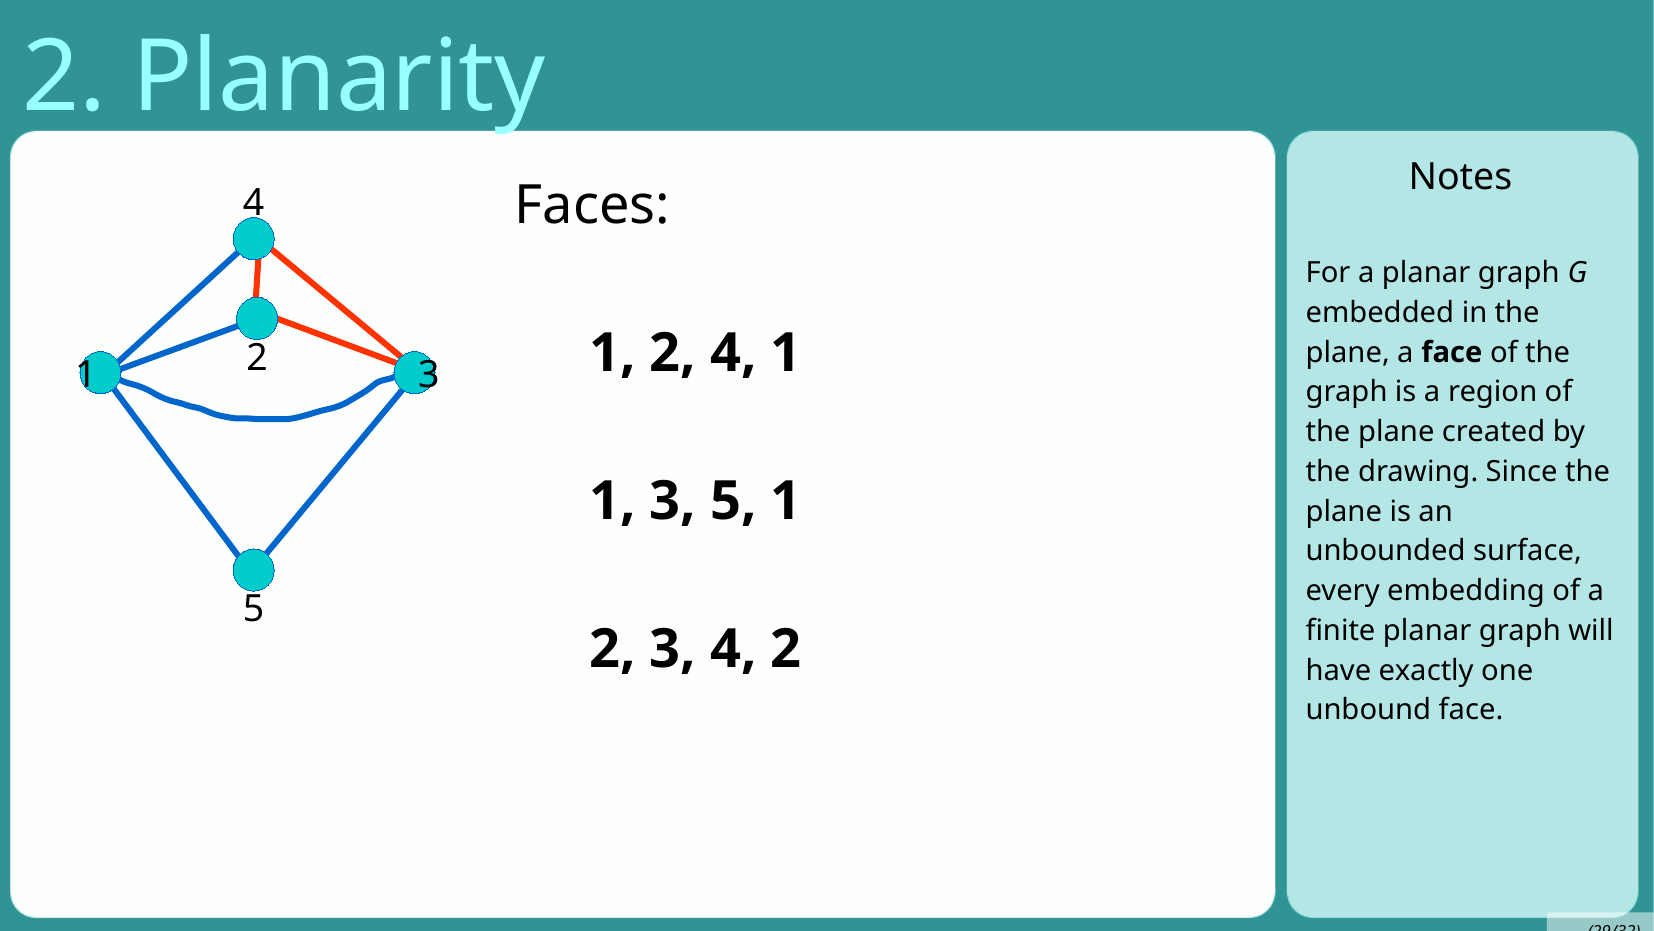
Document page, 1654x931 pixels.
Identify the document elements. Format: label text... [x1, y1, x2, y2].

picture [0, 0, 1654, 931]
text_box 5 [233, 548, 275, 592]
text_box 3 [393, 351, 434, 394]
text_box 2 [236, 297, 278, 340]
text_box (<number>/32) [1546, 912, 1654, 931]
text_box 4 [233, 217, 275, 260]
text_box Faces: 1, 2, 4, 1 1, 3, 5, 1 2, 3, 4, 2 [514, 165, 1247, 892]
title 2. Planarity [22, 13, 1511, 130]
text_box 1 [79, 351, 122, 394]
text_box Notes For a planar graph G embedded in the plane, a face of the graph is a region of the plane created by the drawing. Since the plane is an unbounded surface, every embedding of a finite planar graph will have exactly one unbound face. [1290, 141, 1631, 766]
